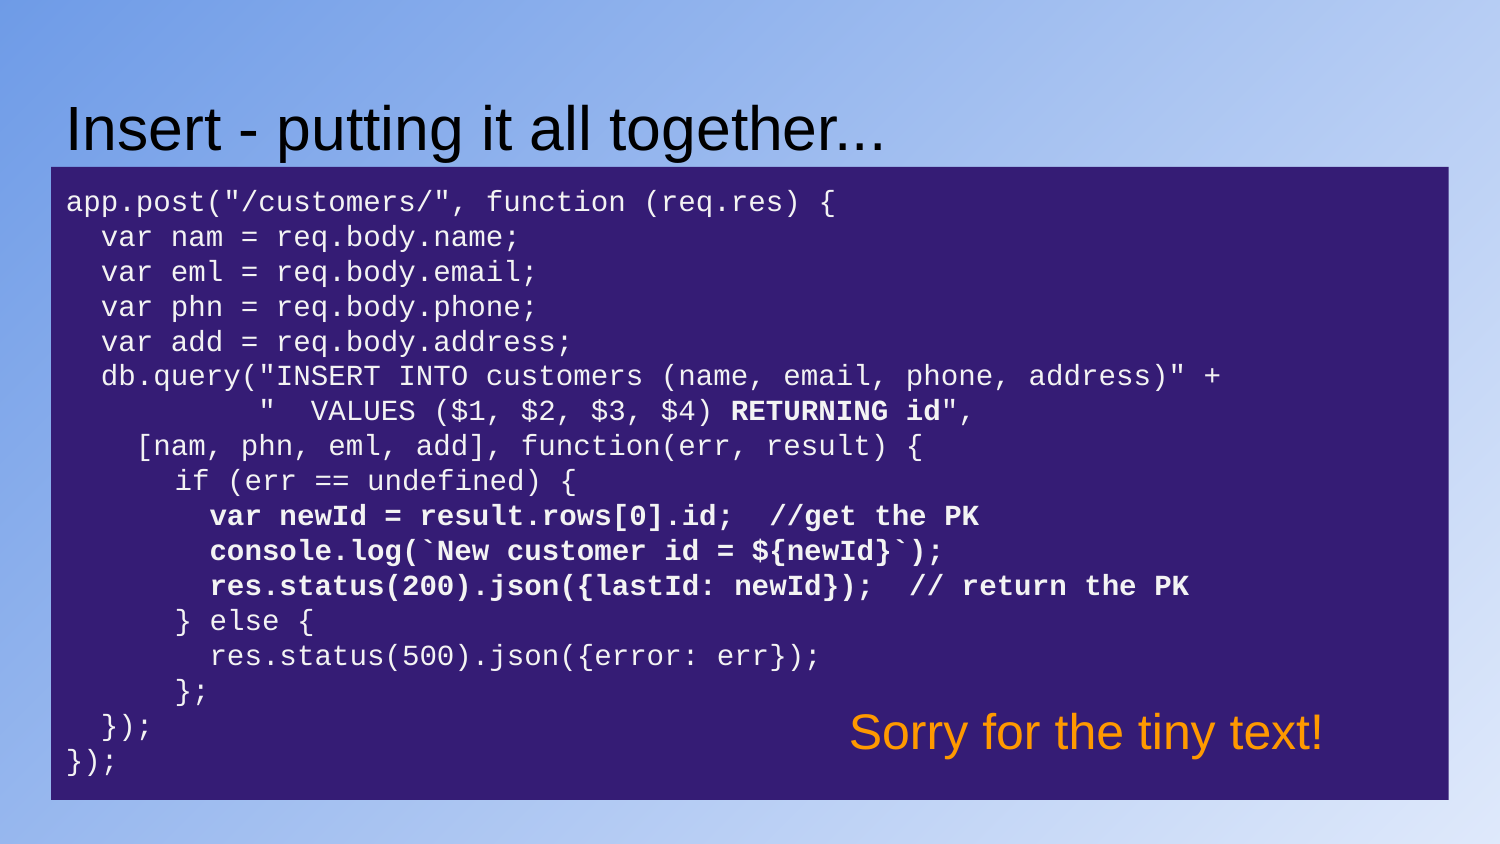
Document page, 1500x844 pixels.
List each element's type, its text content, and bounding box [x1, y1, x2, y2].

text_box app.post("/customers/", function (req.res) { var nam = req.body.name; var eml = req.body.email; var phn = req.body.phone; var add = req.body.address; db.query("INSERT INTO customers (name, email, phone, address)" + " VALUES ($1, $2, $3, $4) RETURNING id", [nam, phn, eml, add], function(err, result) { if (err == undefined) { var newId = result.rows[0].id; //get the PK console.log(`New customer id = ${newId}`); res.status(200).json({lastId: newId}); // return the PK } else { res.status(500).json({error: err}); }; }); }); [51, 166, 1449, 800]
text_box Insert - putting it all together... [51, 72, 1449, 166]
text_box Sorry for the tiny text! [834, 684, 1380, 773]
